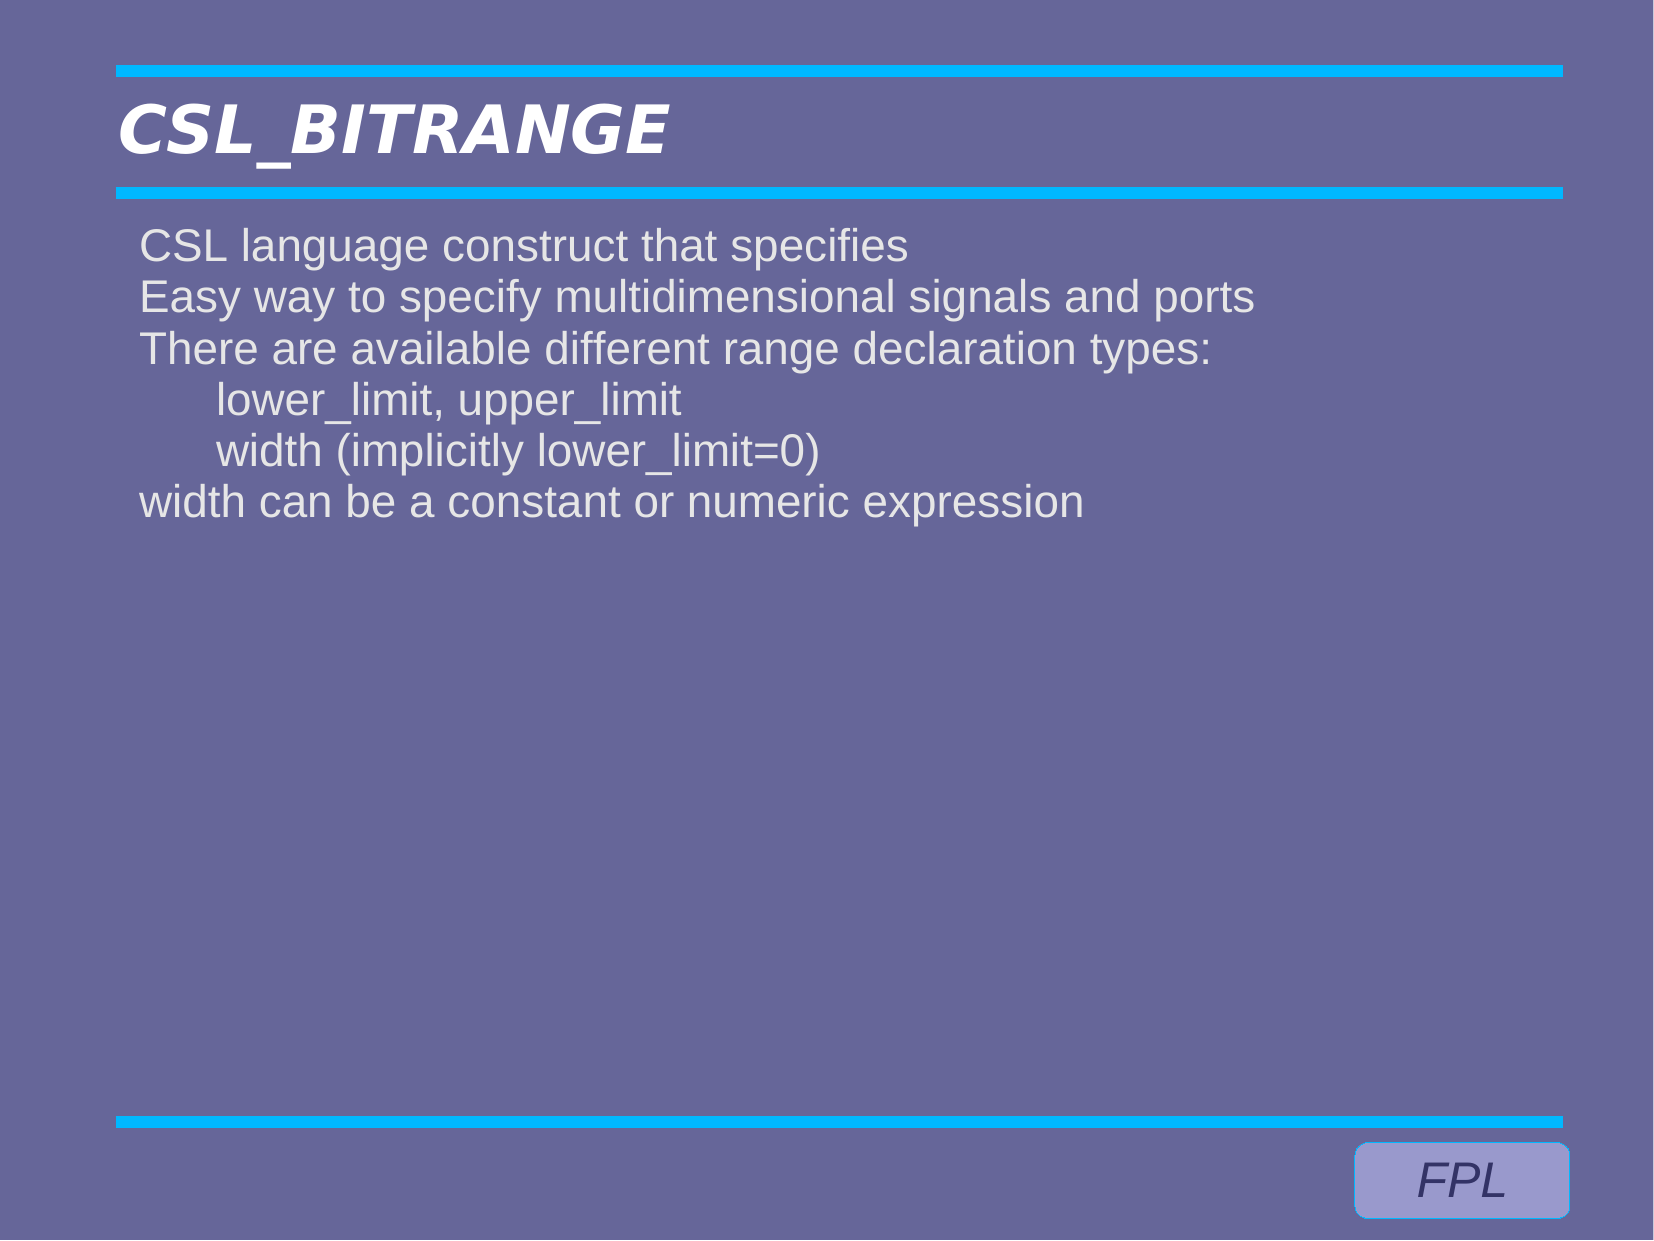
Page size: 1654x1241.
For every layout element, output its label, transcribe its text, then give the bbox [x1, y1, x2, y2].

title CSL_BITRANGE [118, 41, 1531, 219]
list CSL language construct that specifies Easy way to specify multidimensional signals and ports There are available different range declaration types: lower_limit, upper_limit width (implicitly lower_limit=0) width can be a constant or numeric expression [121, 220, 1561, 1133]
